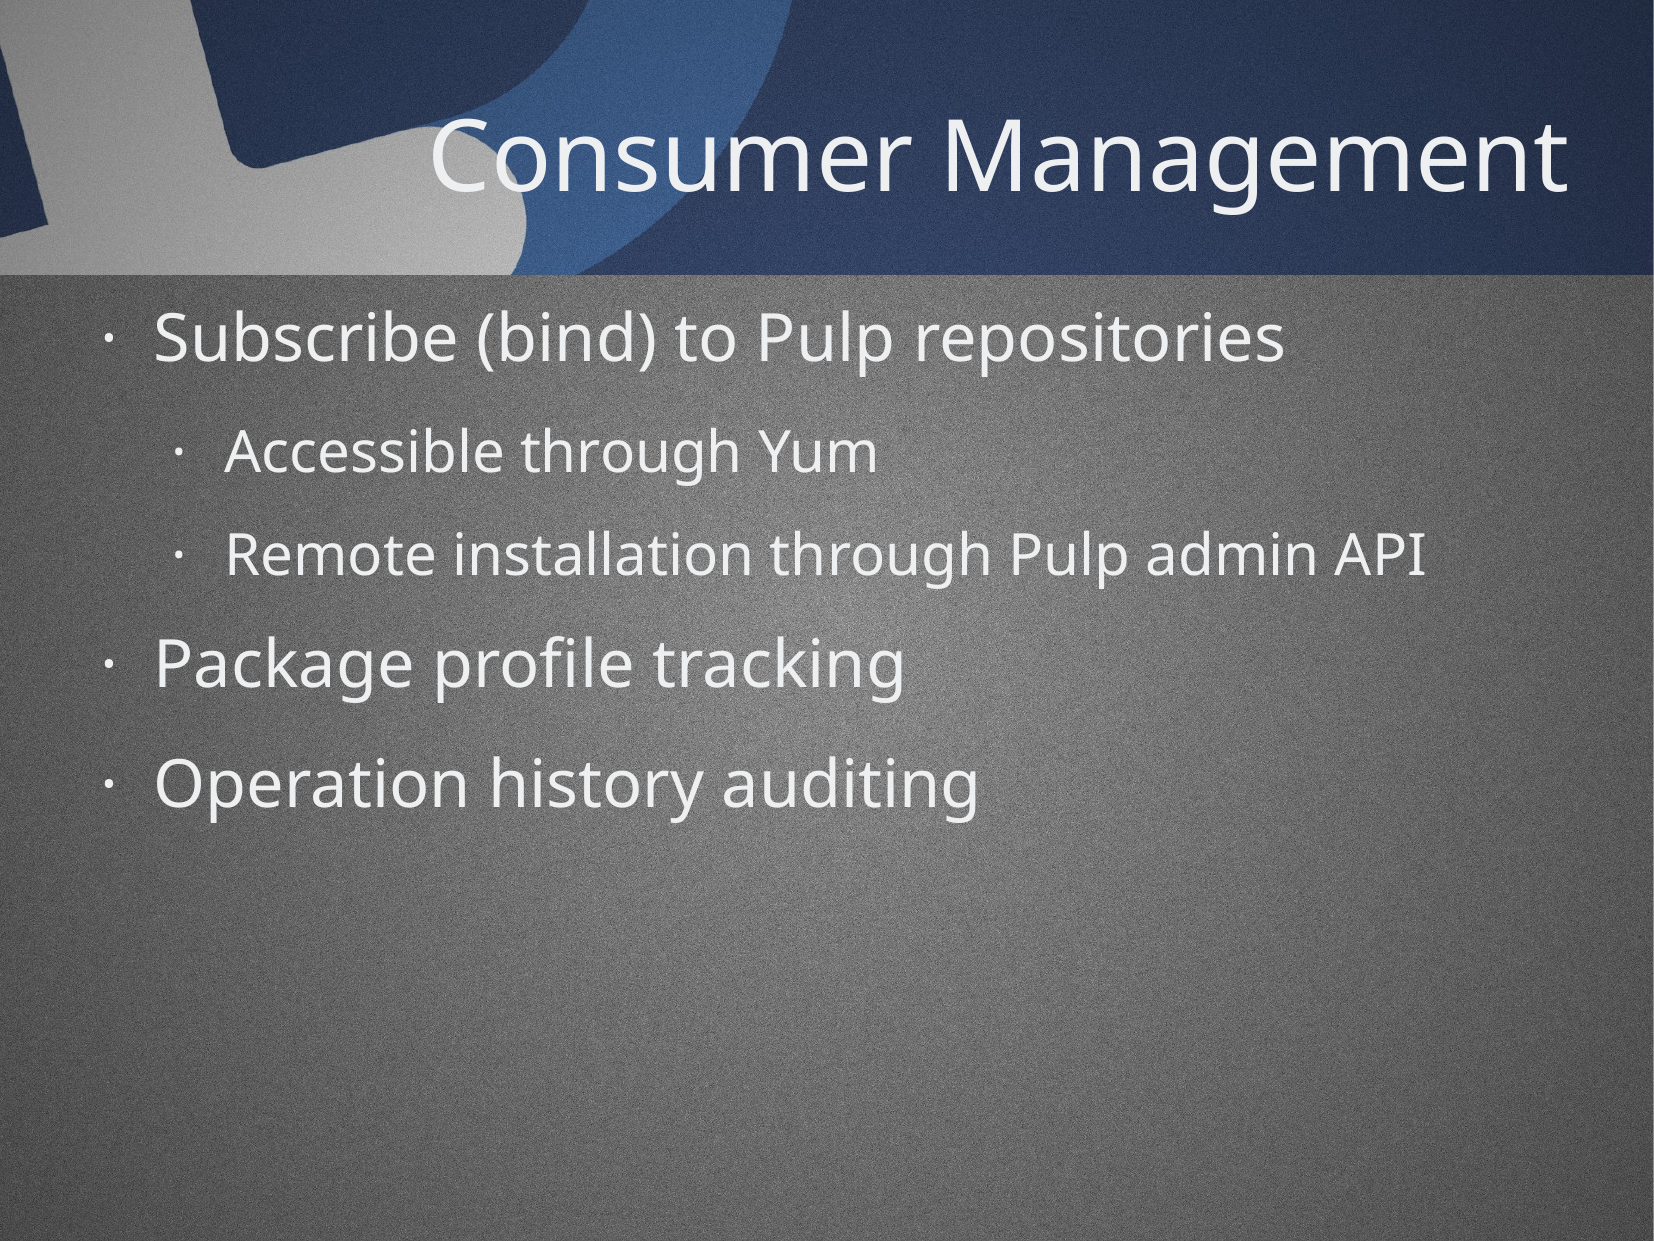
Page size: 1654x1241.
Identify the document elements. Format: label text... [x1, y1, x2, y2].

list Subscribe (bind) to Pulp repositories Accessible through Yum Remote installation through Pulp admin API Package profile tracking Operation history auditing [82, 290, 1571, 1109]
title Consumer Management [82, 49, 1571, 257]
picture [0, 0, 1654, 1241]
